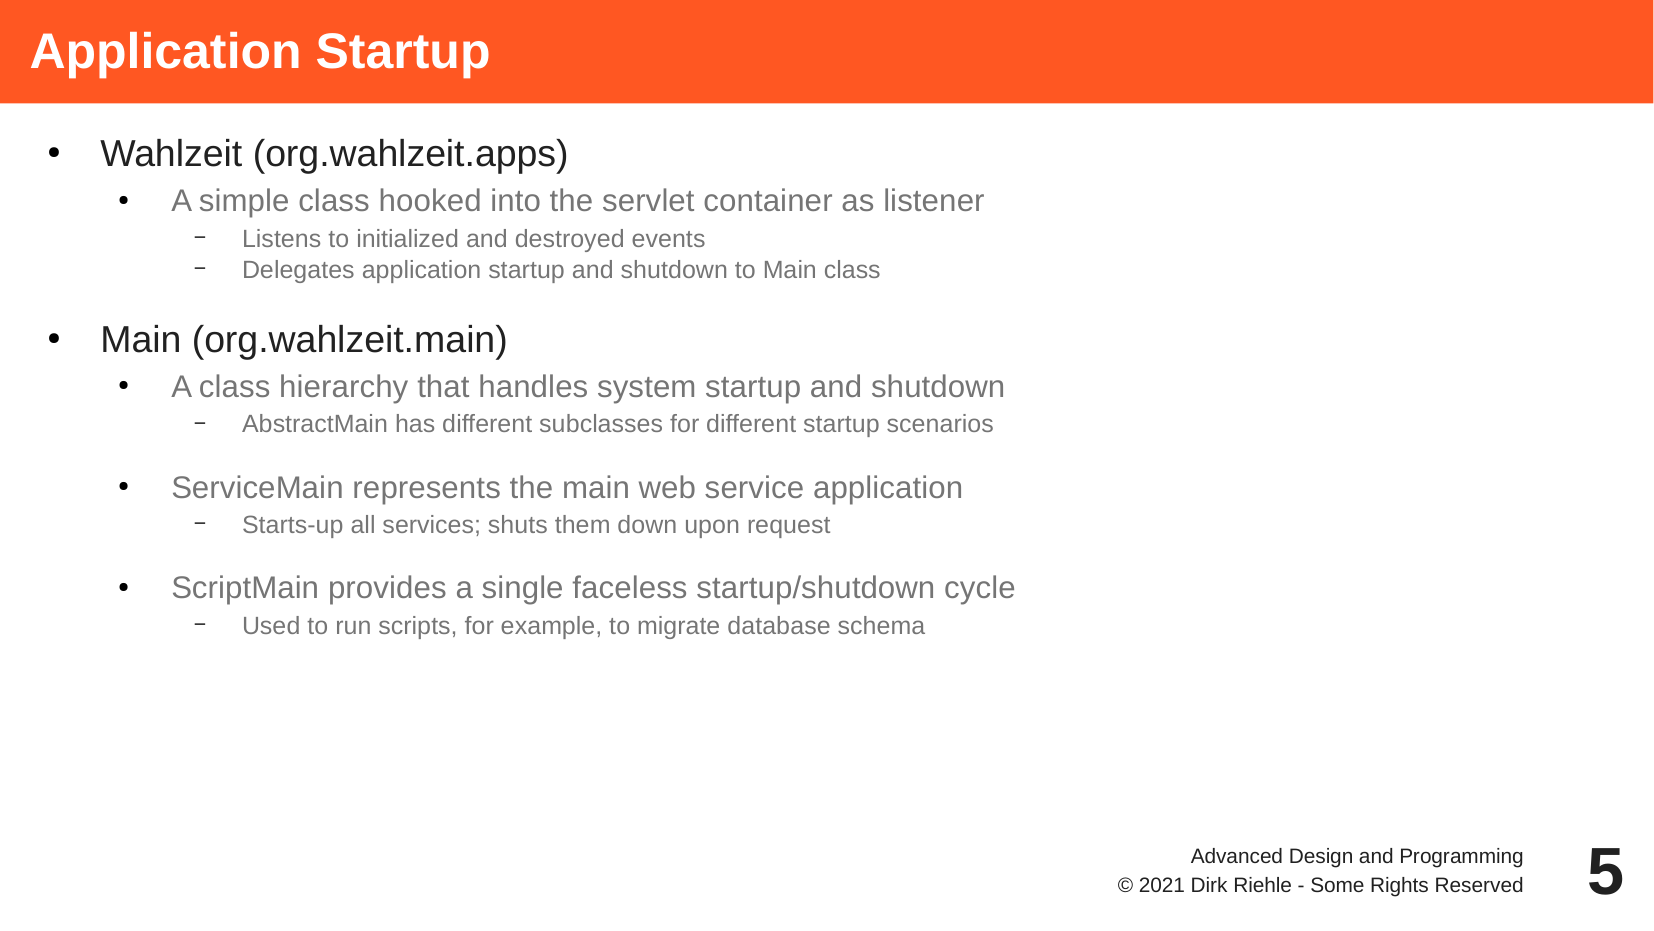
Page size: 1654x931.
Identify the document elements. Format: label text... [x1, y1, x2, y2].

title Application Startup [0, 0, 1654, 104]
list Wahlzeit (org.wahlzeit.apps) A simple class hooked into the servlet container as listener Listens to initialized and destroyed events Delegates application startup and shutdown to Main class Main (org.wahlzeit.main) A class hierarchy that handles system startup and shutdown AbstractMain has different subclasses for different startup scenarios ServiceMain represents the main web service application Starts-up all services; shuts them down upon request ScriptMain provides a single faceless startup/shutdown cycle Used to run scripts, for example, to migrate database schema [29, 132, 1625, 813]
